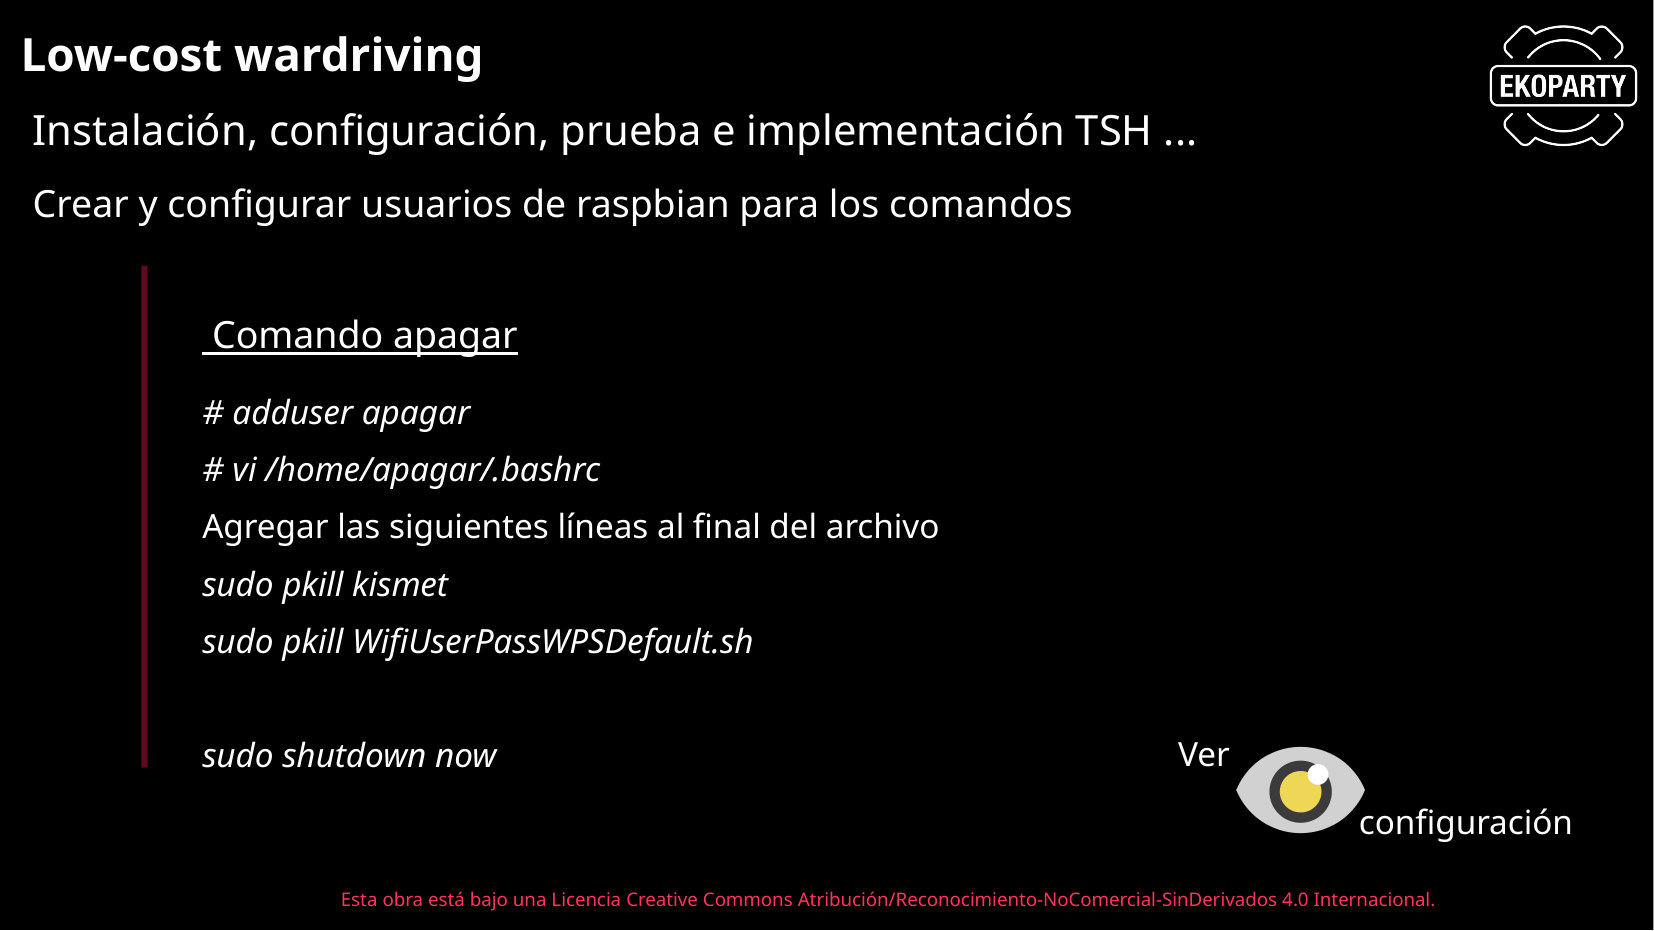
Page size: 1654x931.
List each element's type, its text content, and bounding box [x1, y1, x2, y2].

text_box Instalación, configuración, prueba e implementación TSH ... [17, 93, 1472, 162]
text_box Ver [1163, 724, 1267, 792]
picture [1236, 726, 1365, 854]
text_box Low-cost wardriving [5, 15, 1476, 88]
text_box Esta obra está bajo una Licencia Creative Commons Atribución/Reconocimiento-NoComercial-SinDerivados 4.0 Internacional. [326, 878, 1654, 917]
text_box Comando apagar # adduser apagar # vi /home/apagar/.bashrc Agregar las siguientes líneas al final del archivo sudo pkill kismet sudo pkill WifiUserPassWPSDefault.sh sudo shutdown now [187, 301, 1575, 755]
picture [1476, 0, 1654, 178]
text_box Crear y configurar usuarios de raspbian para los comandos [17, 170, 1472, 238]
text_box configuración [1344, 791, 1625, 859]
